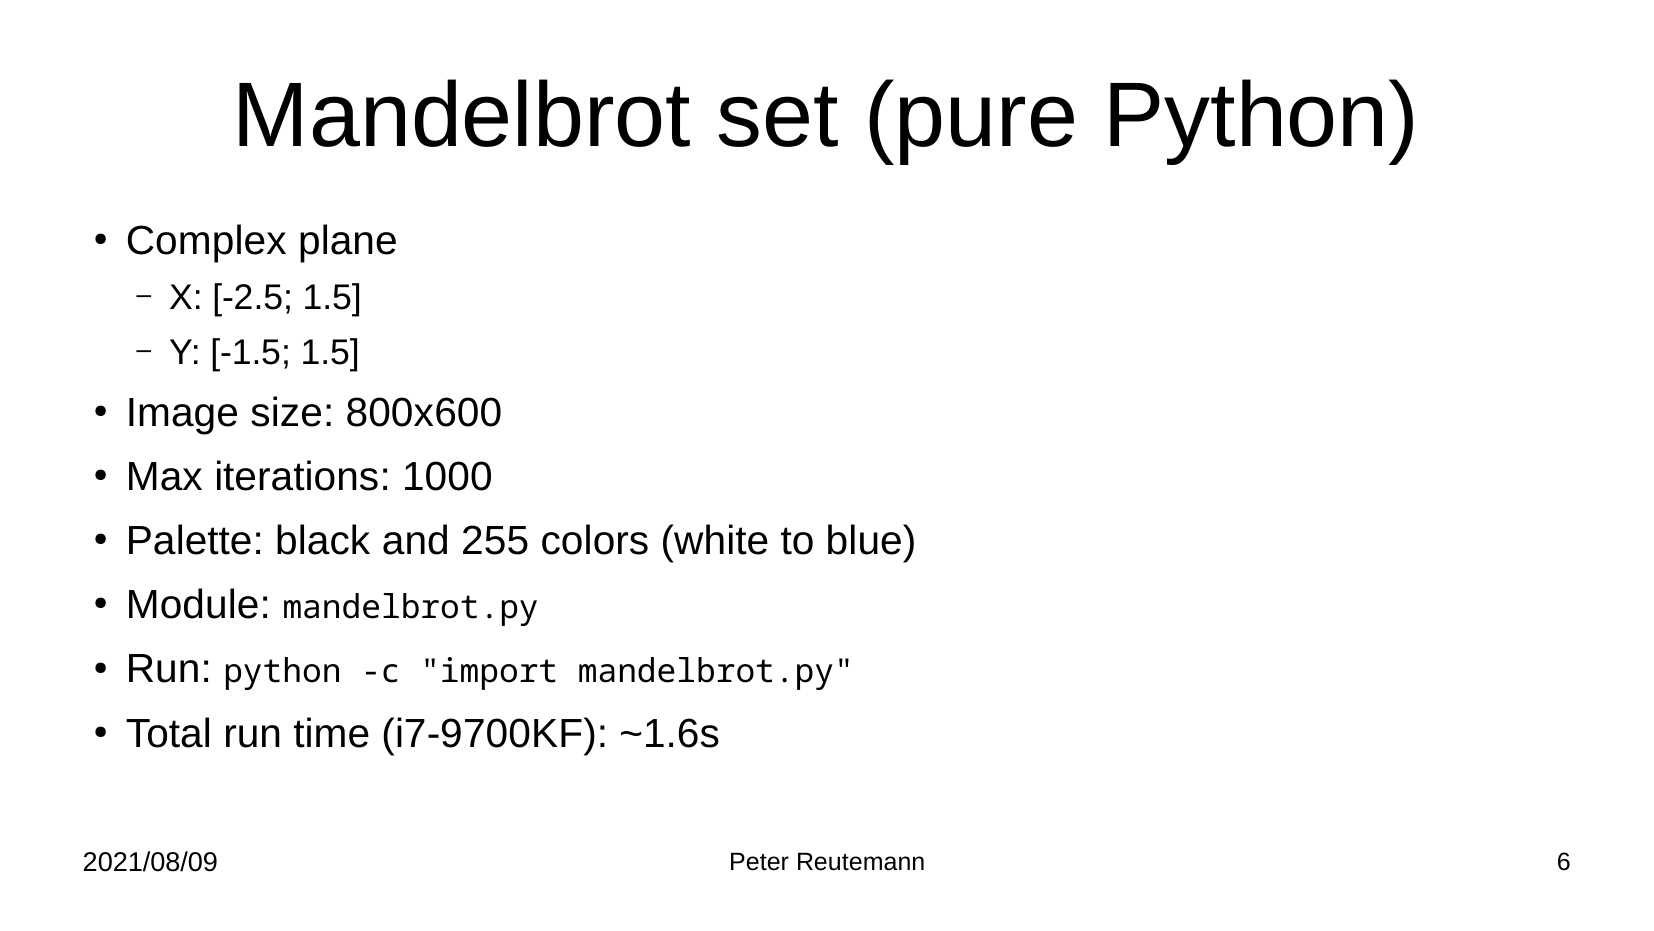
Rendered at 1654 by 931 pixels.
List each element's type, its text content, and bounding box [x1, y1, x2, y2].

list Complex plane X: [-2.5; 1.5] Y: [-1.5; 1.5] Image size: 800x600 Max iterations: 1000 Palette: black and 255 colors (white to blue) Module: mandelbrot.py Run: python -c "import mandelbrot.py" Total run time (i7-9700KF): ~1.6s [82, 217, 1571, 758]
title Mandelbrot set (pure Python) [82, 37, 1571, 193]
